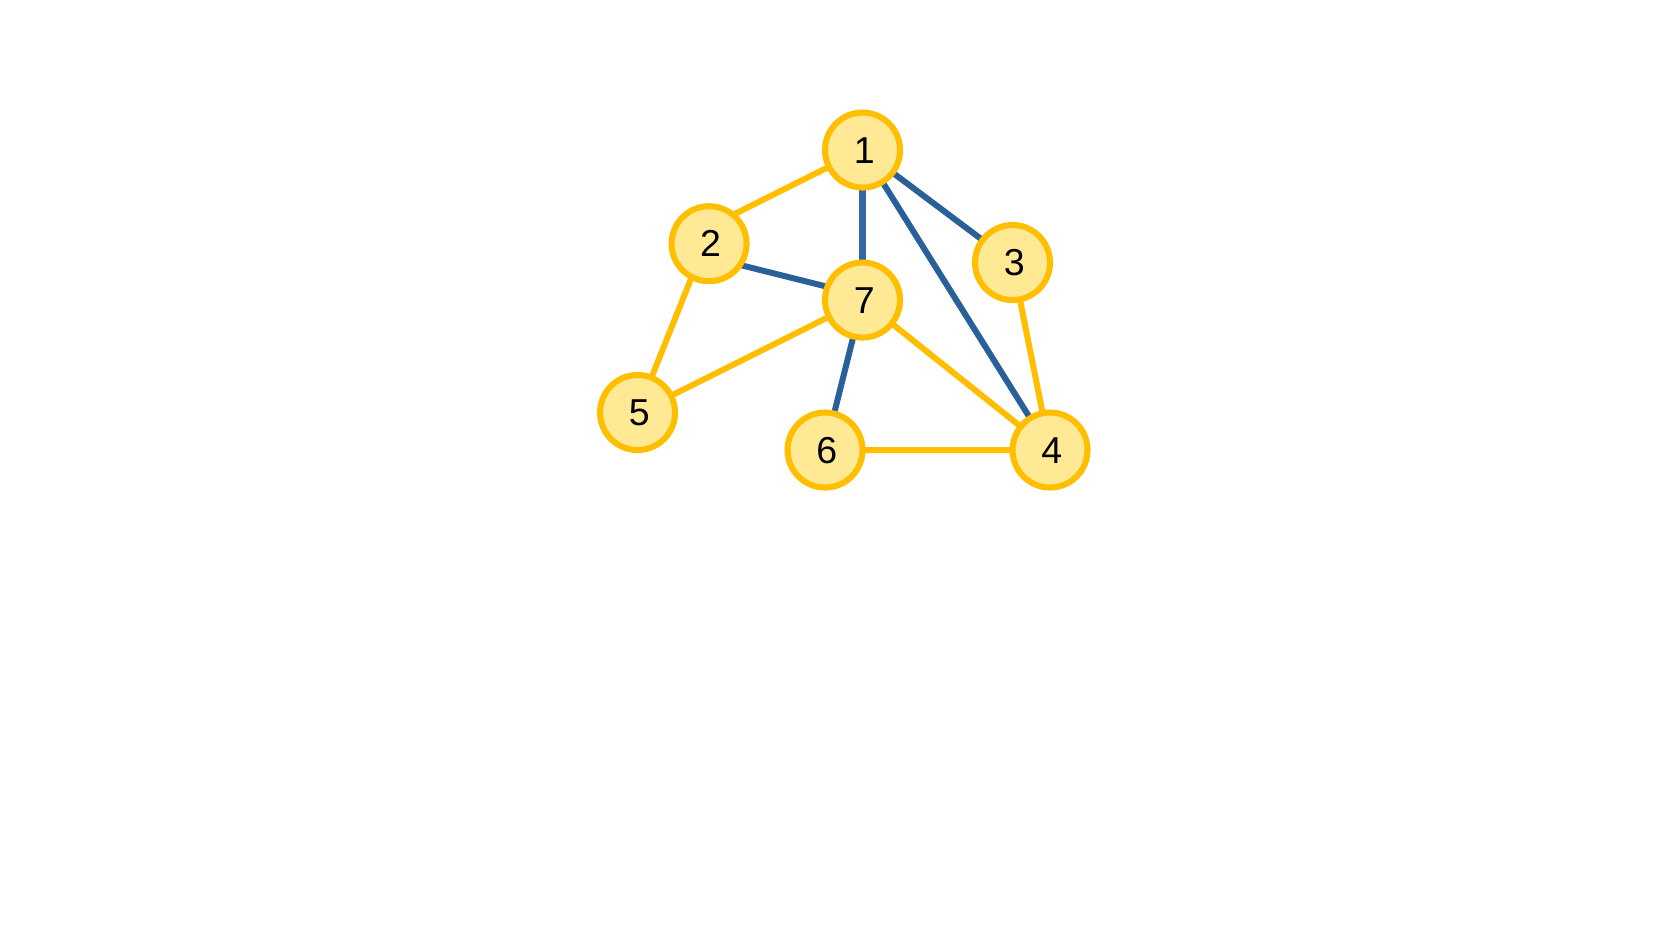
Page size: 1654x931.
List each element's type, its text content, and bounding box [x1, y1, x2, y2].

text_box 1 [825, 112, 901, 188]
text_box 2 [671, 206, 747, 282]
text_box 5 [600, 375, 676, 451]
text_box 6 [787, 412, 863, 488]
text_box 7 [825, 262, 901, 338]
text_box 3 [975, 225, 1051, 301]
text_box 4 [1012, 412, 1088, 488]
